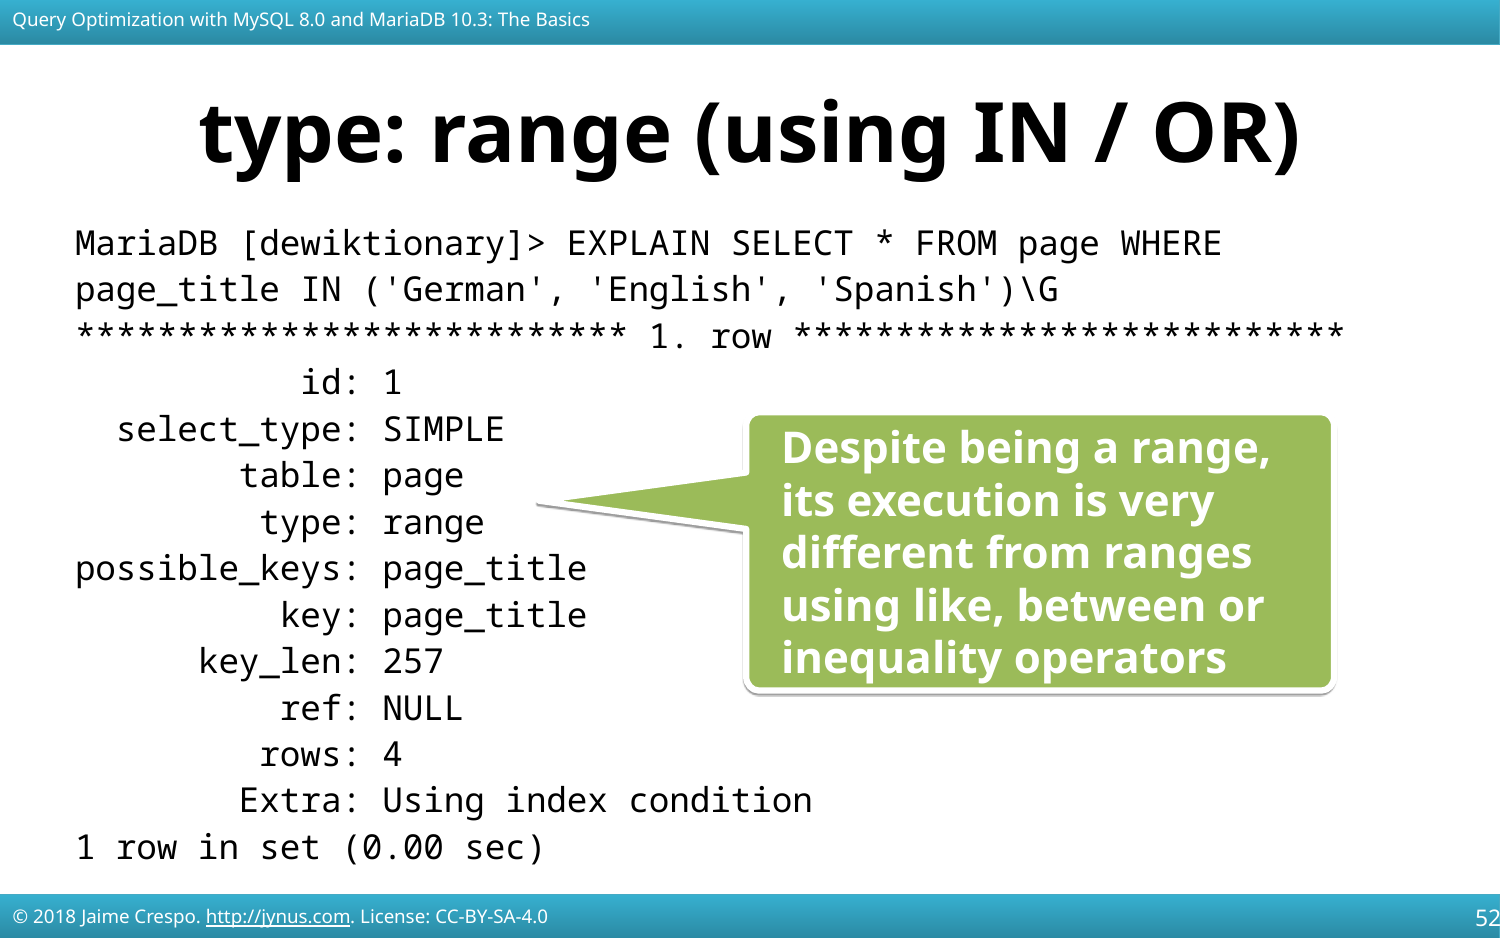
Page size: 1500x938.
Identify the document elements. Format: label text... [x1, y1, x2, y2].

text_box Despite being a range, its execution is very different from ranges using like, between or inequality operators [539, 412, 1335, 691]
list MariaDB [dewiktionary]> EXPLAIN SELECT * FROM page WHERE page_title IN ('German', 'English', 'Spanish')\G *************************** 1. row *************************** id: 1 select_type: SIMPLE table: page type: range possible_keys: page_title key: page_title key_len: 257 ref: NULL rows: 4 Extra: Using index condition 1 row in set (0.00 sec) [75, 218, 1425, 876]
title type: range (using IN / OR) [75, 41, 1425, 218]
